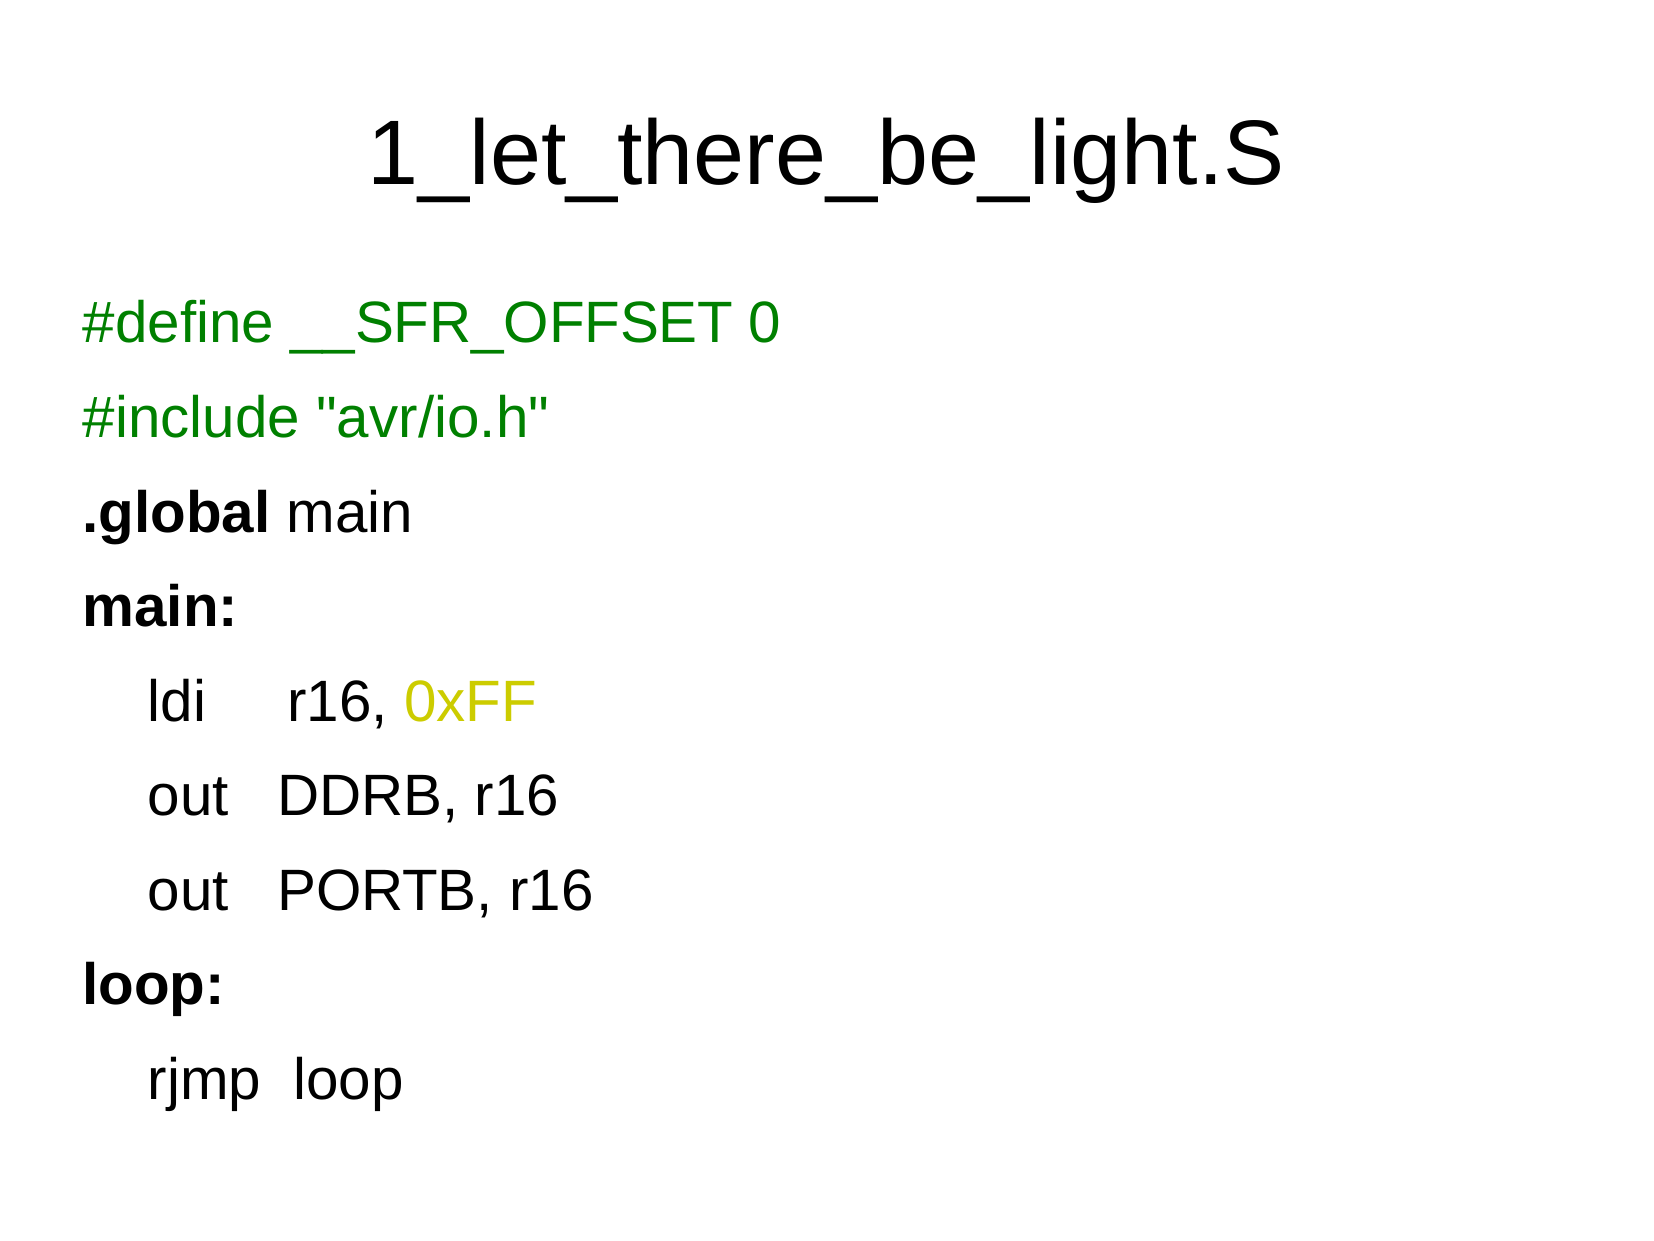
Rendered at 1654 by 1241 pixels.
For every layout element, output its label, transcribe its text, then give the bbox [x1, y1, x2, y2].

title 1_let_there_be_light.S [82, 49, 1571, 257]
list #define __SFR_OFFSET 0 #include "avr/io.h" .global main main: ldi r16, 0xFF out DDRB, r16 out PORTB, r16 loop: rjmp loop [82, 290, 793, 1158]
